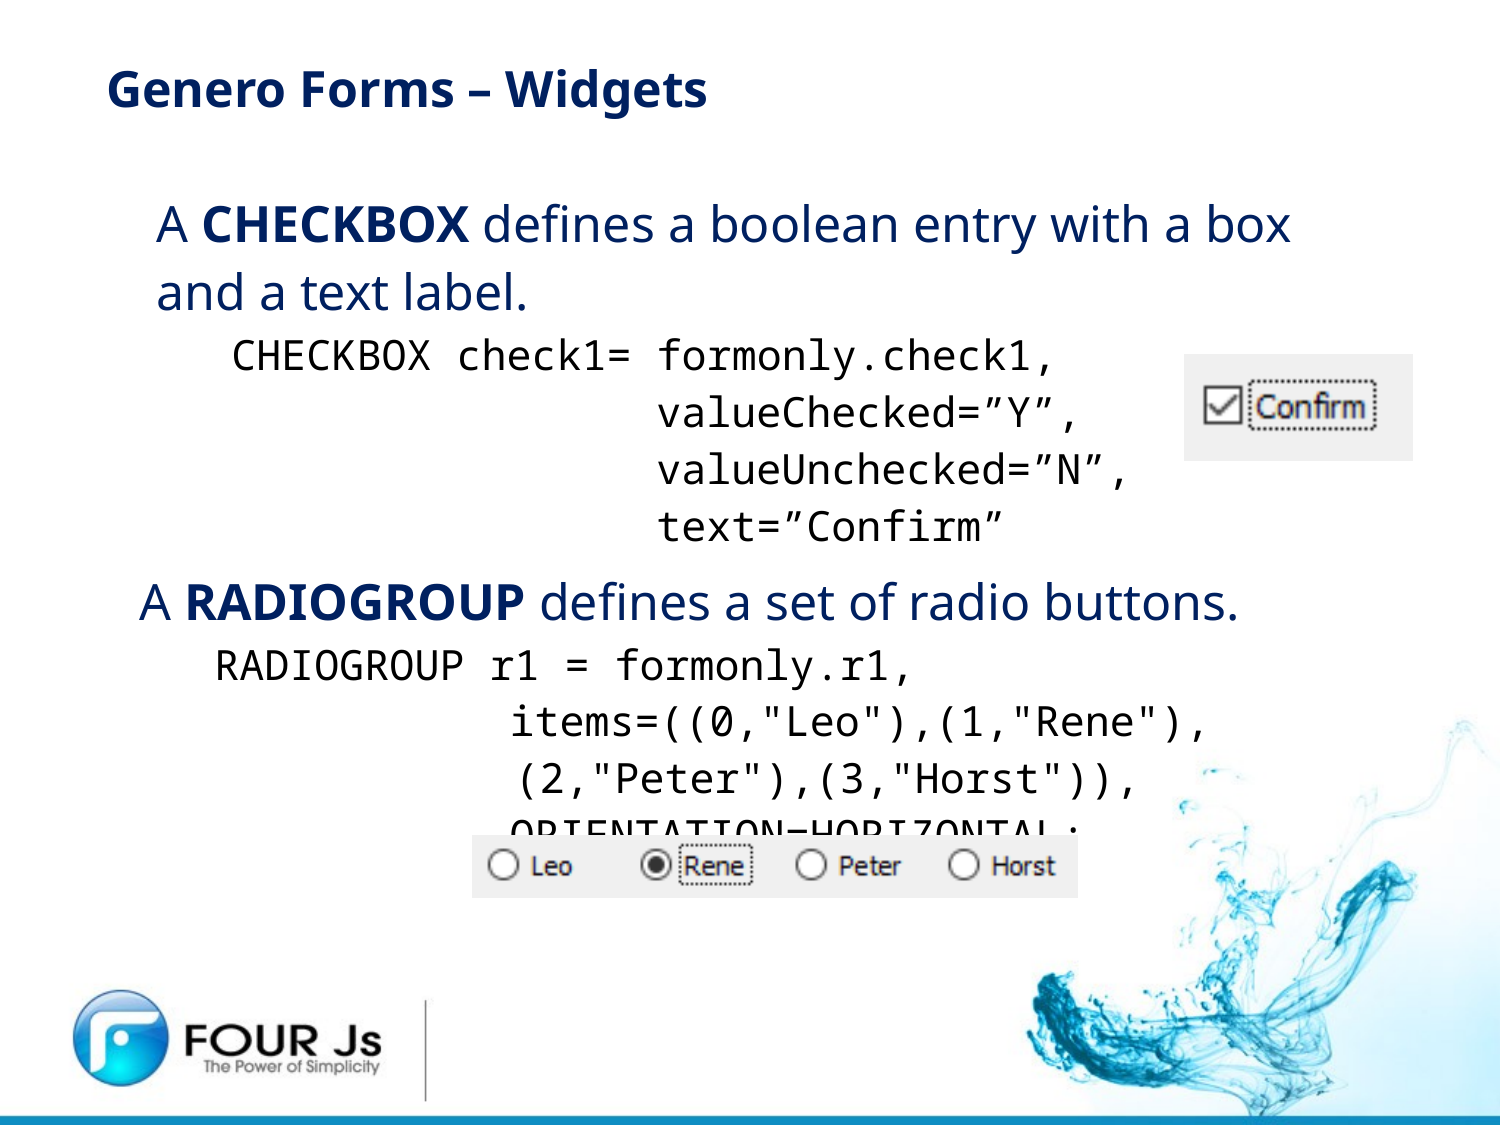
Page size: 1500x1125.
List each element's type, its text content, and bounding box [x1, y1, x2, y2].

text_box A CHECKBOX defines a boolean entry with a box and a text label. CHECKBOX check1= formonly.check1, valueChecked=”Y”, valueUnchecked=”N”, text=”Confirm” [141, 181, 1368, 486]
title Genero Forms – Widgets [106, 35, 1388, 142]
picture [0, 0, 1500, 1122]
text_box A RADIOGROUP defines a set of radio buttons. RADIOGROUP r1 = formonly.r1, items=((0,"Leo"),(1,"Rene"), (2,"Peter"),(3,"Horst")), ORIENTATION=HORIZONTAL; [124, 559, 1276, 803]
